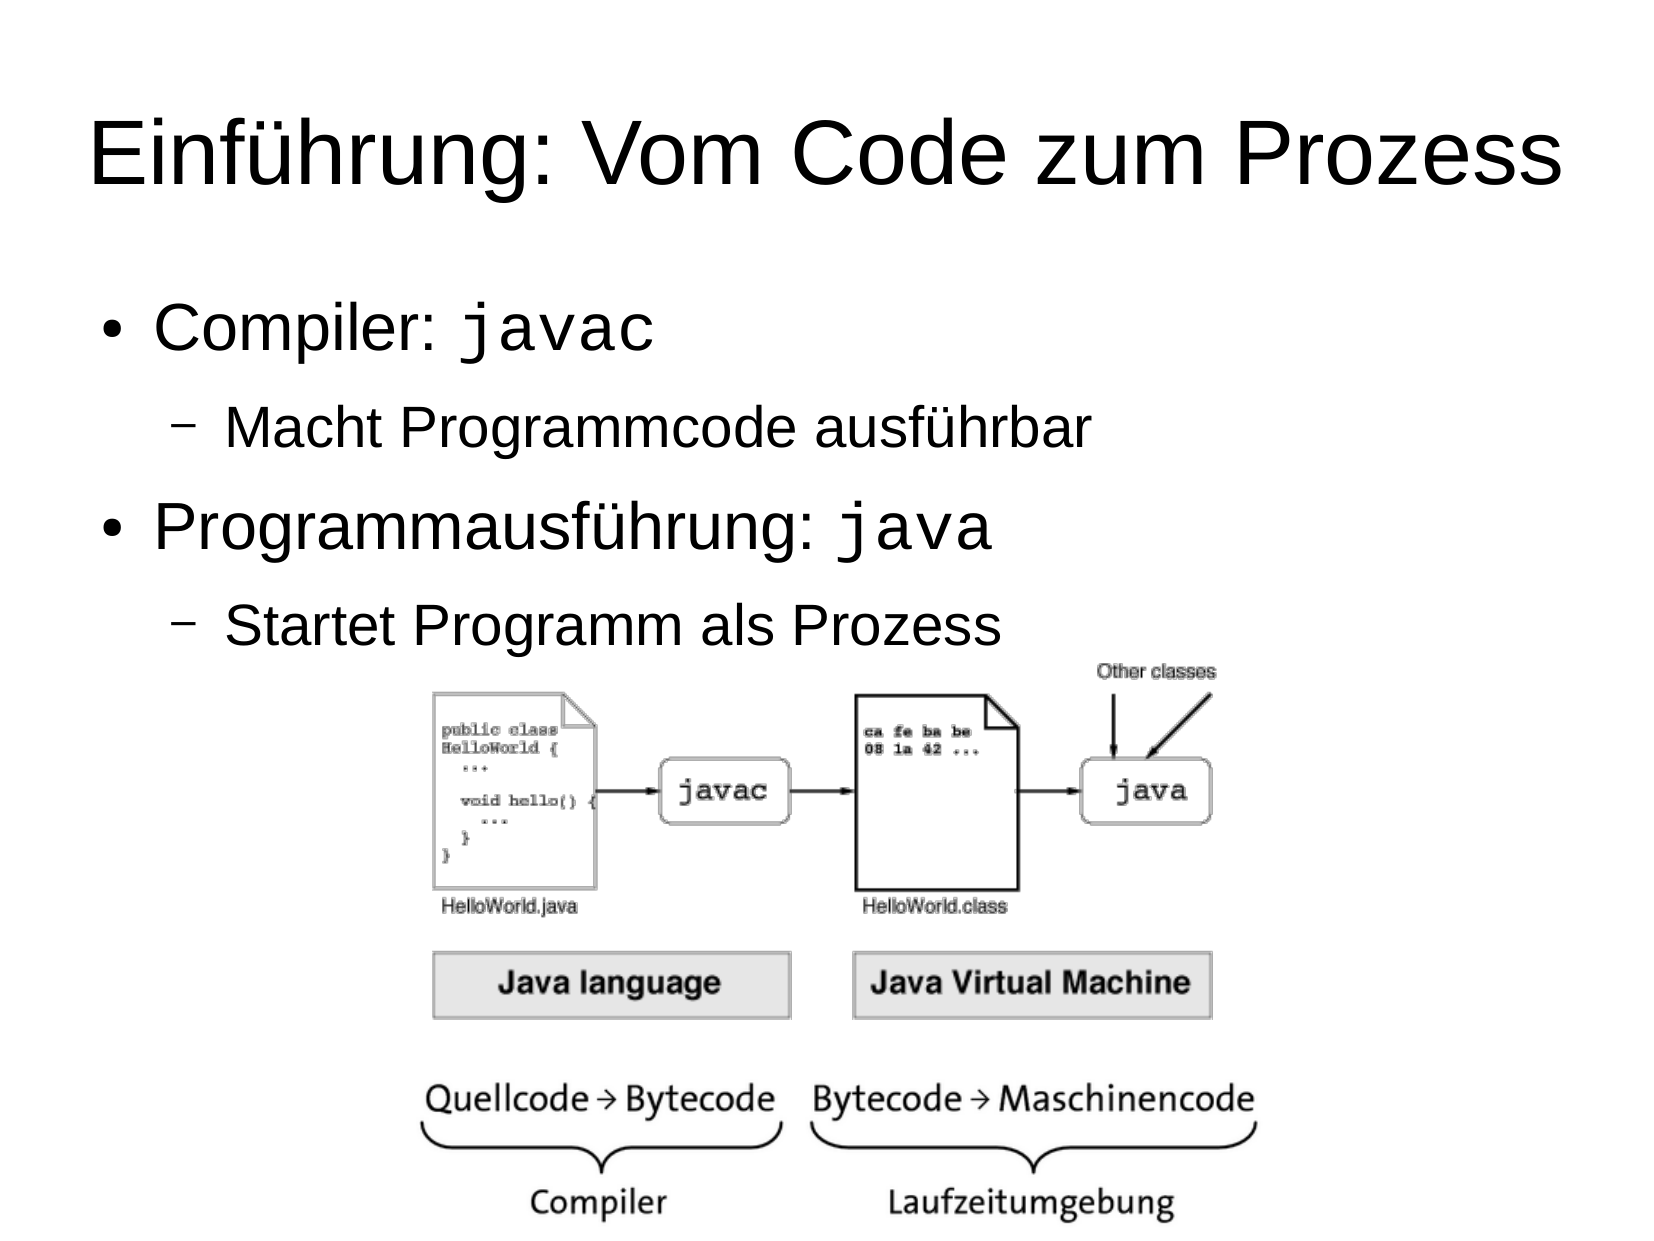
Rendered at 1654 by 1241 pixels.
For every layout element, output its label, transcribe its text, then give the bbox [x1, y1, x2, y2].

picture [432, 662, 1222, 1021]
title Einführung: Vom Code zum Prozess [82, 49, 1571, 257]
list Compiler: javac Macht Programmcode ausführbar Programmausführung: java Startet Programm als Prozess [82, 290, 1571, 1216]
picture [382, 1046, 1271, 1241]
